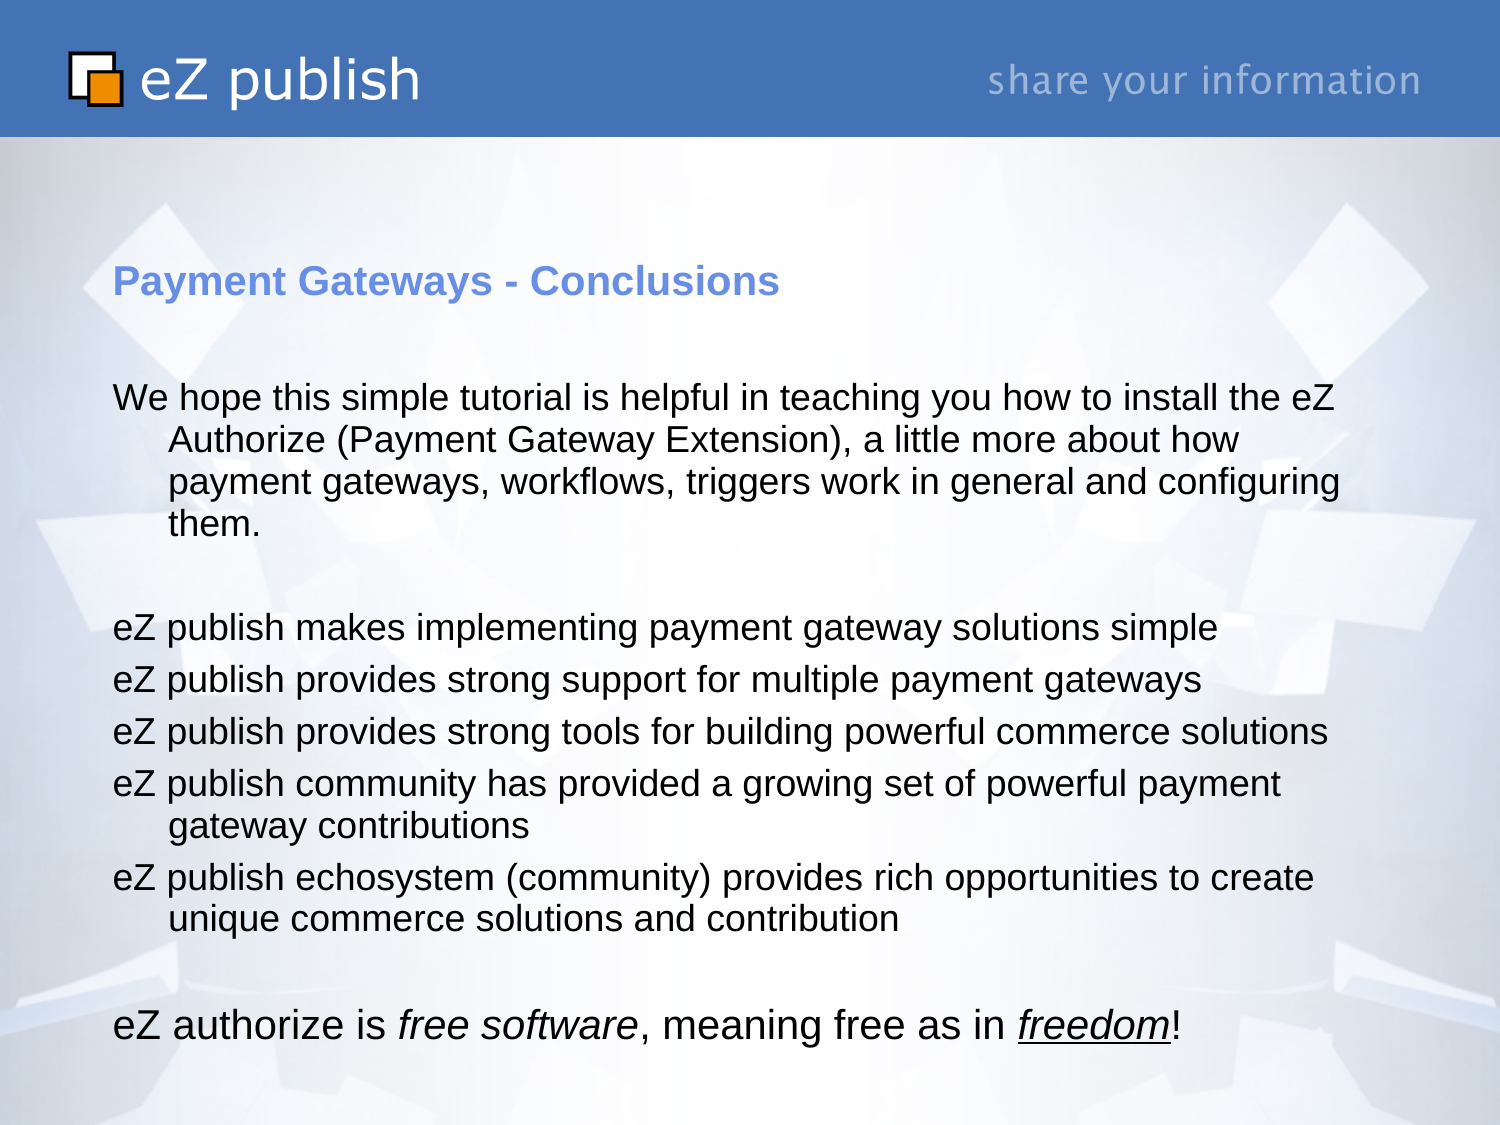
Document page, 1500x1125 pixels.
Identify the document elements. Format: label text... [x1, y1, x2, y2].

list We hope this simple tutorial is helpful in teaching you how to install the eZ Authorize (Payment Gateway Extension), a little more about how payment gateways, workflows, triggers work in general and configuring them. eZ publish makes implementing payment gateway solutions simple eZ publish provides strong support for multiple payment gateways eZ publish provides strong tools for building powerful commerce solutions eZ publish community has provided a growing set of powerful payment gateway contributions eZ publish echosystem (community) provides rich opportunities to create unique commerce solutions and contribution eZ authorize is free software, meaning free as in freedom! [112, 324, 1388, 1049]
picture [0, 0, 1500, 1125]
title Payment Gateways - Conclusions [112, 237, 1500, 325]
